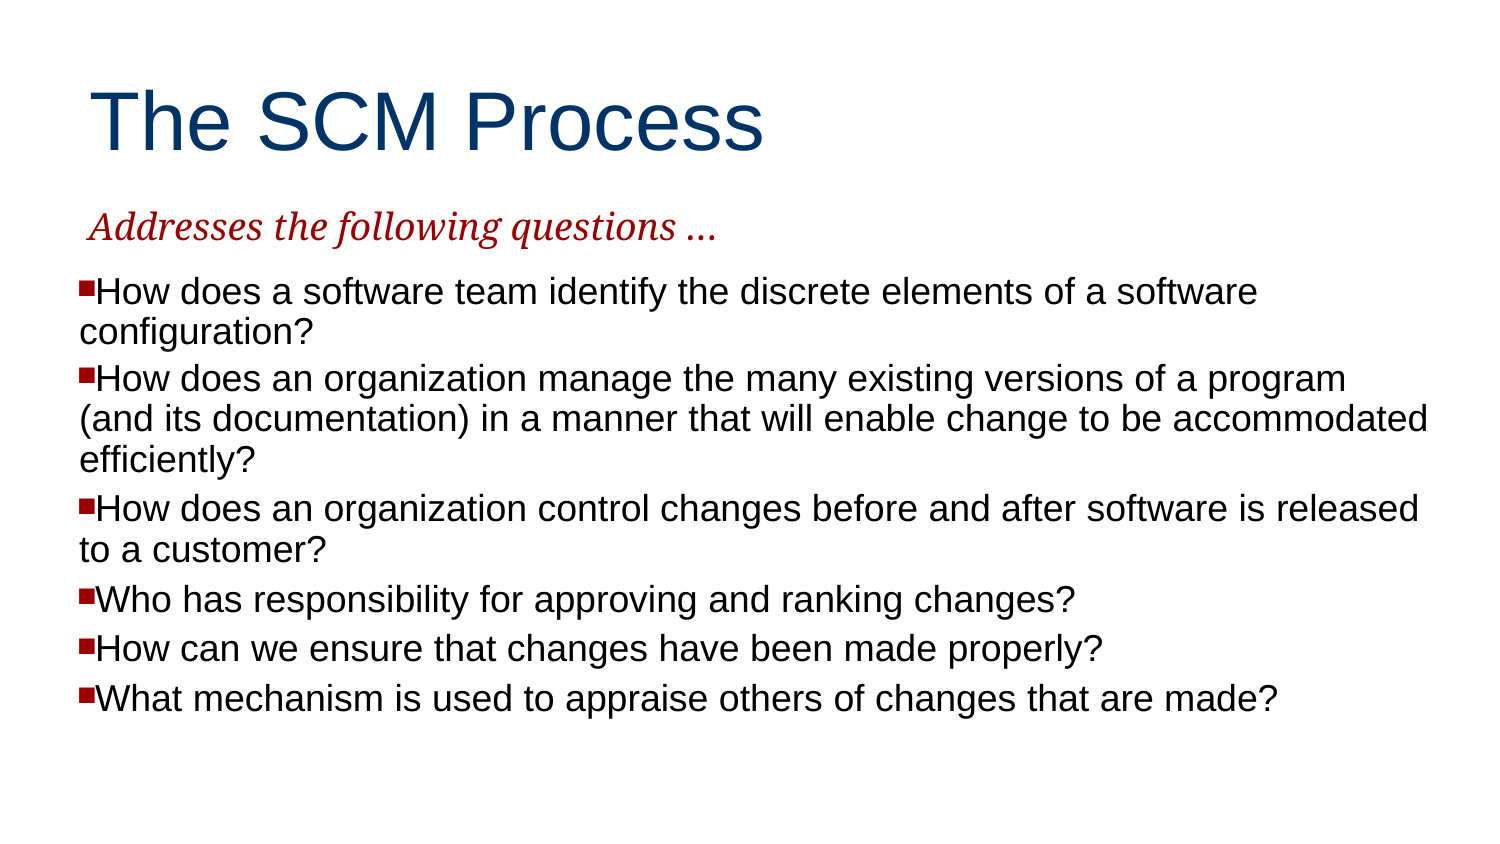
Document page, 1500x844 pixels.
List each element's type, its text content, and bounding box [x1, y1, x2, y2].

subtitle How does a software team identify the discrete elements of a software configuration? How does an organization manage the many existing versions of a program (and its documentation) in a manner that will enable change to be accommodated efficiently? How does an organization control changes before and after software is released to a customer? Who has responsibility for approving and ranking changes? How can we ensure that changes have been made properly? What mechanism is used to appraise others of changes that are made? [79, 271, 1430, 770]
text_box Addresses the following questions … [73, 200, 735, 257]
title The SCM Process [75, 33, 1425, 175]
